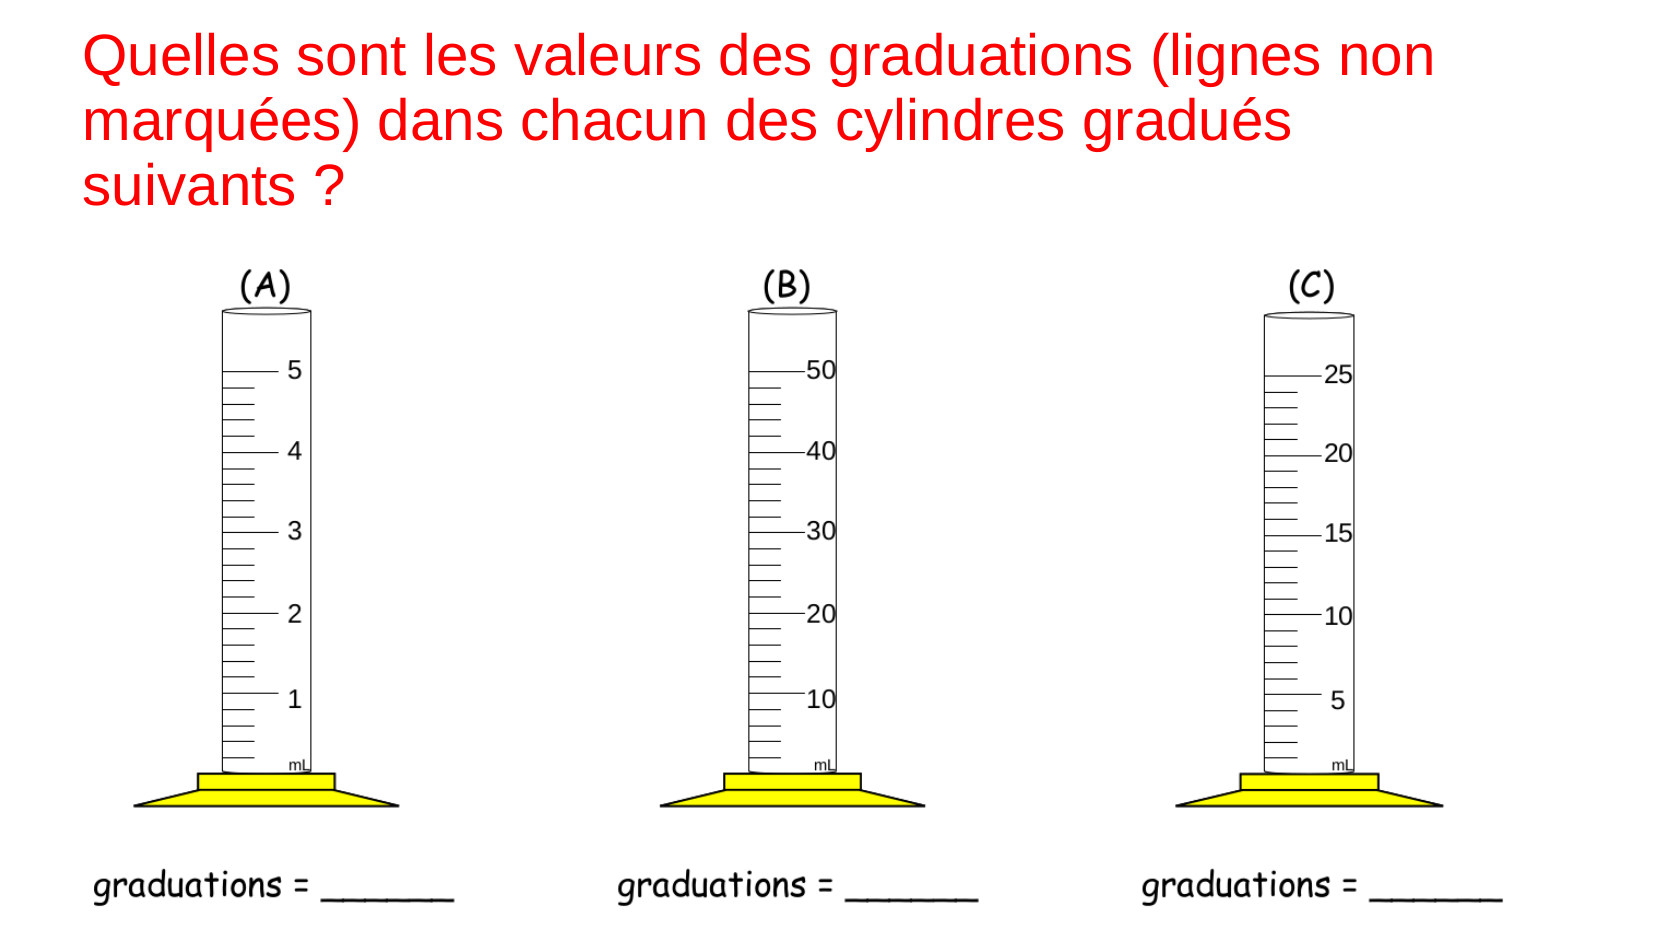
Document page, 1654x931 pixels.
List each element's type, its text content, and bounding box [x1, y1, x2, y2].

picture [81, 253, 1526, 917]
title Quelles sont les valeurs des graduations (lignes non marquées) dans chacun des cylindres gradués suivants ? [82, 23, 1571, 219]
